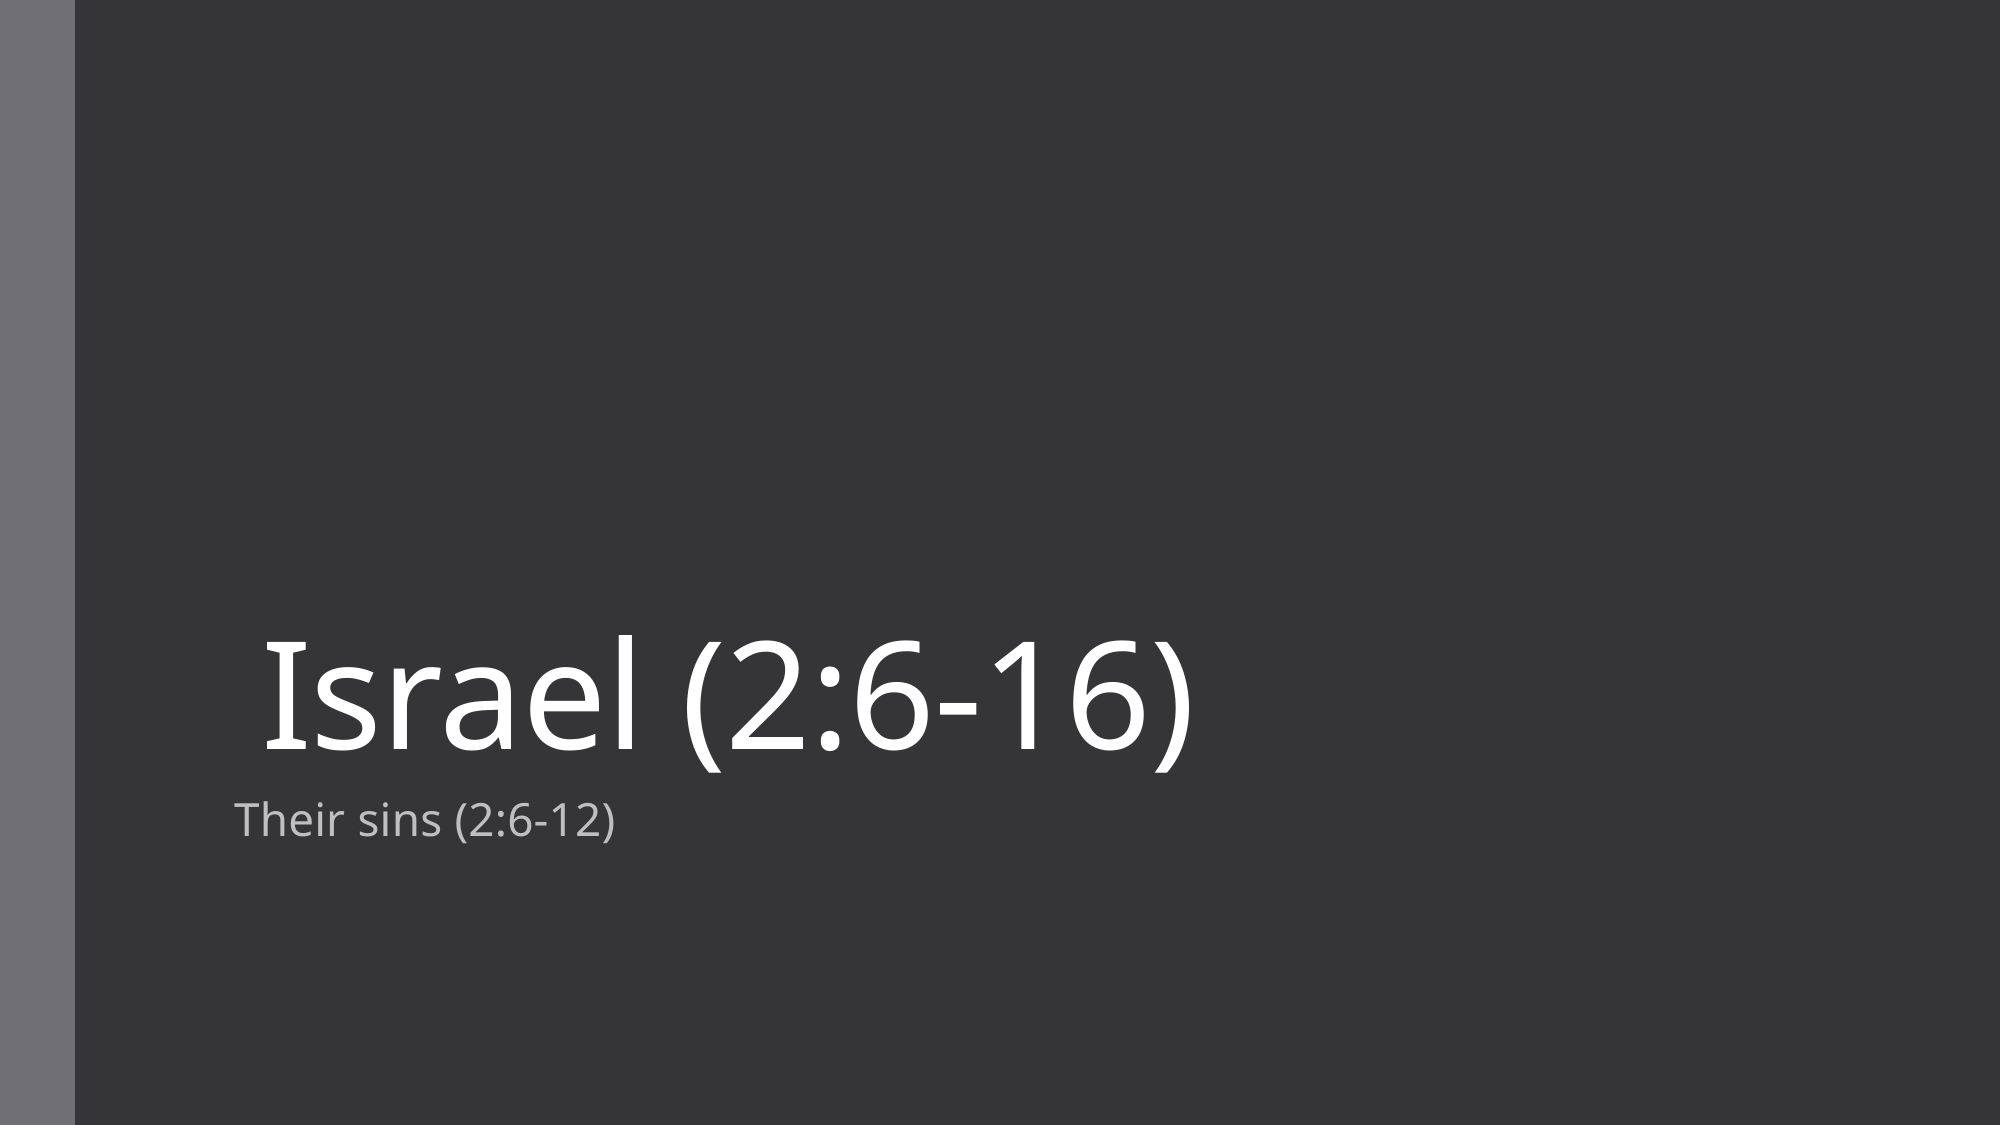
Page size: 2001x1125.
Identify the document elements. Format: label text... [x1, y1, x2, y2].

subtitle Their sins (2:6-12) [206, 787, 1752, 1066]
title Israel (2:6-16) [206, 124, 1752, 787]
